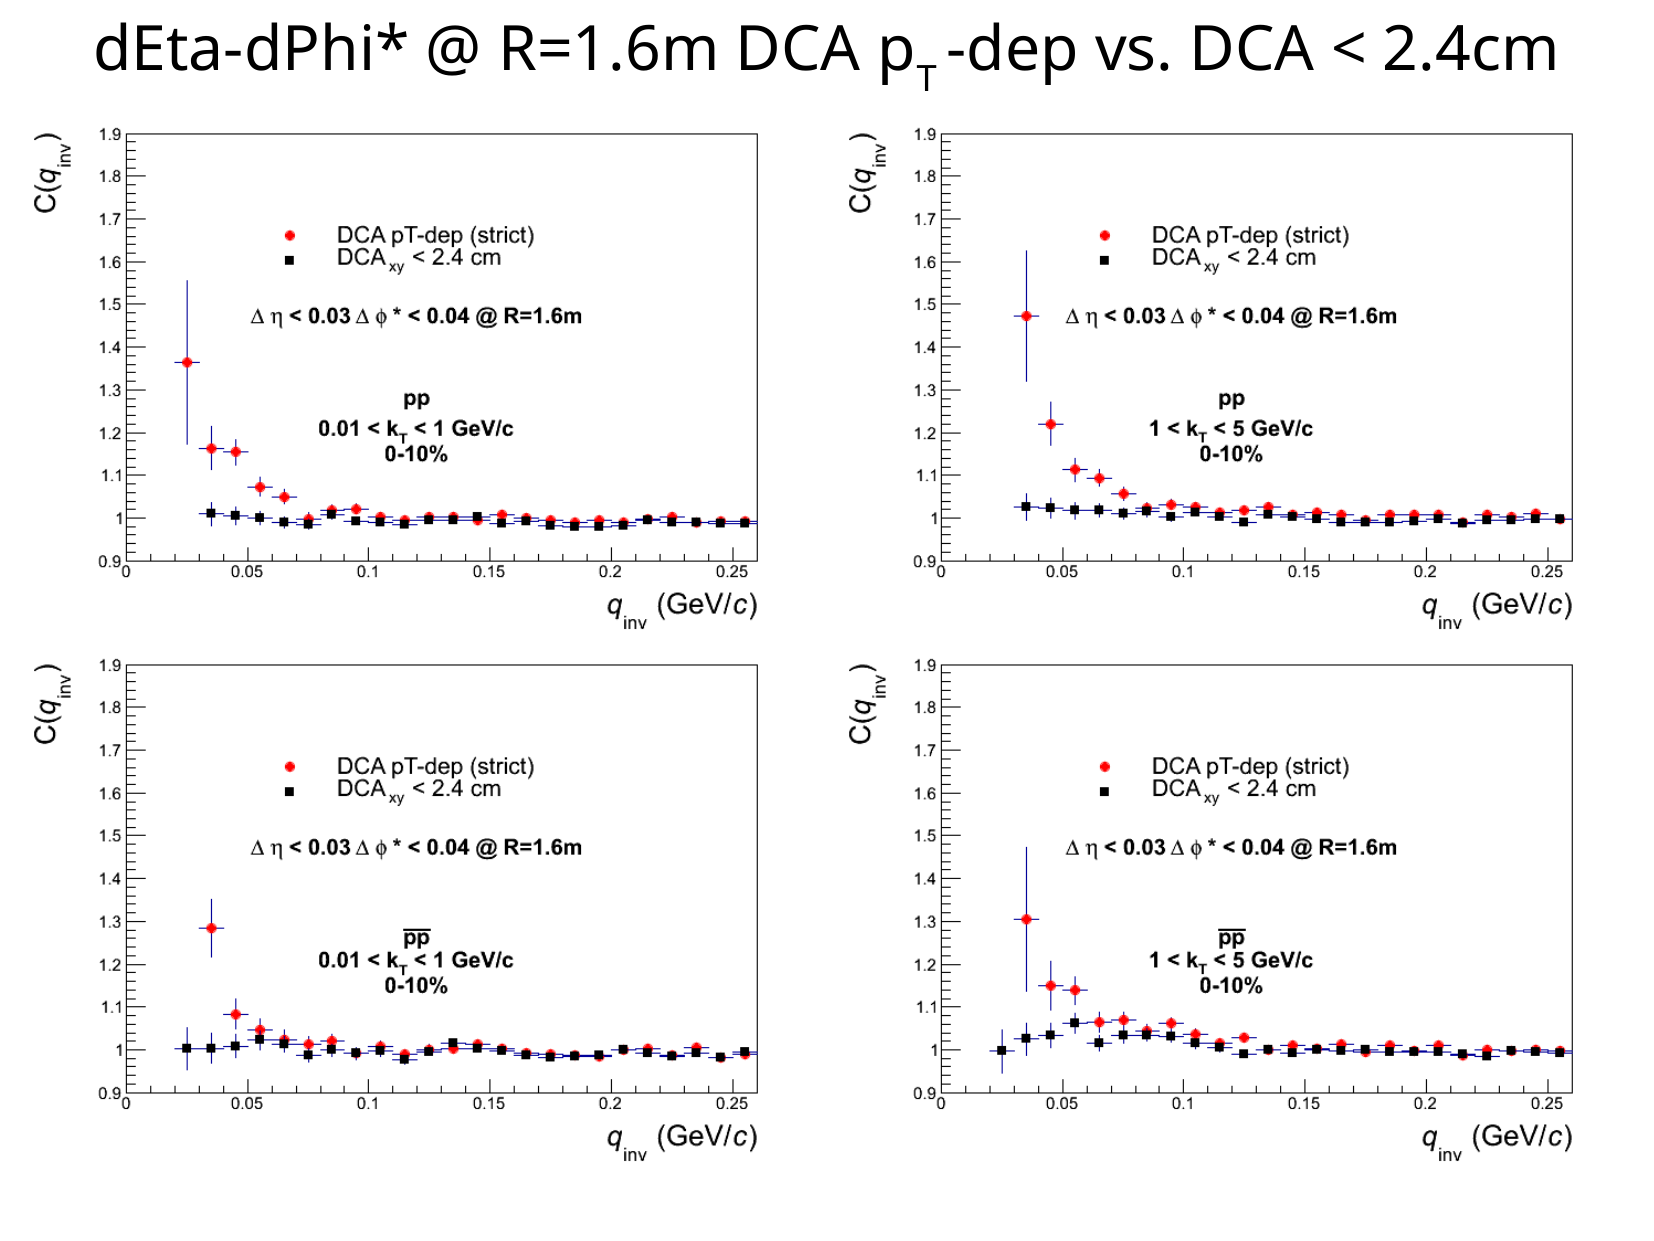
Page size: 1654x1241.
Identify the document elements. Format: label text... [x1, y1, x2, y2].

picture [826, 118, 1595, 639]
picture [826, 649, 1595, 1171]
picture [11, 649, 780, 1171]
title dEta-dPhi* @ R=1.6m DCA pT -dep vs. DCA < 2.4cm [82, 0, 1571, 157]
picture [11, 118, 780, 639]
